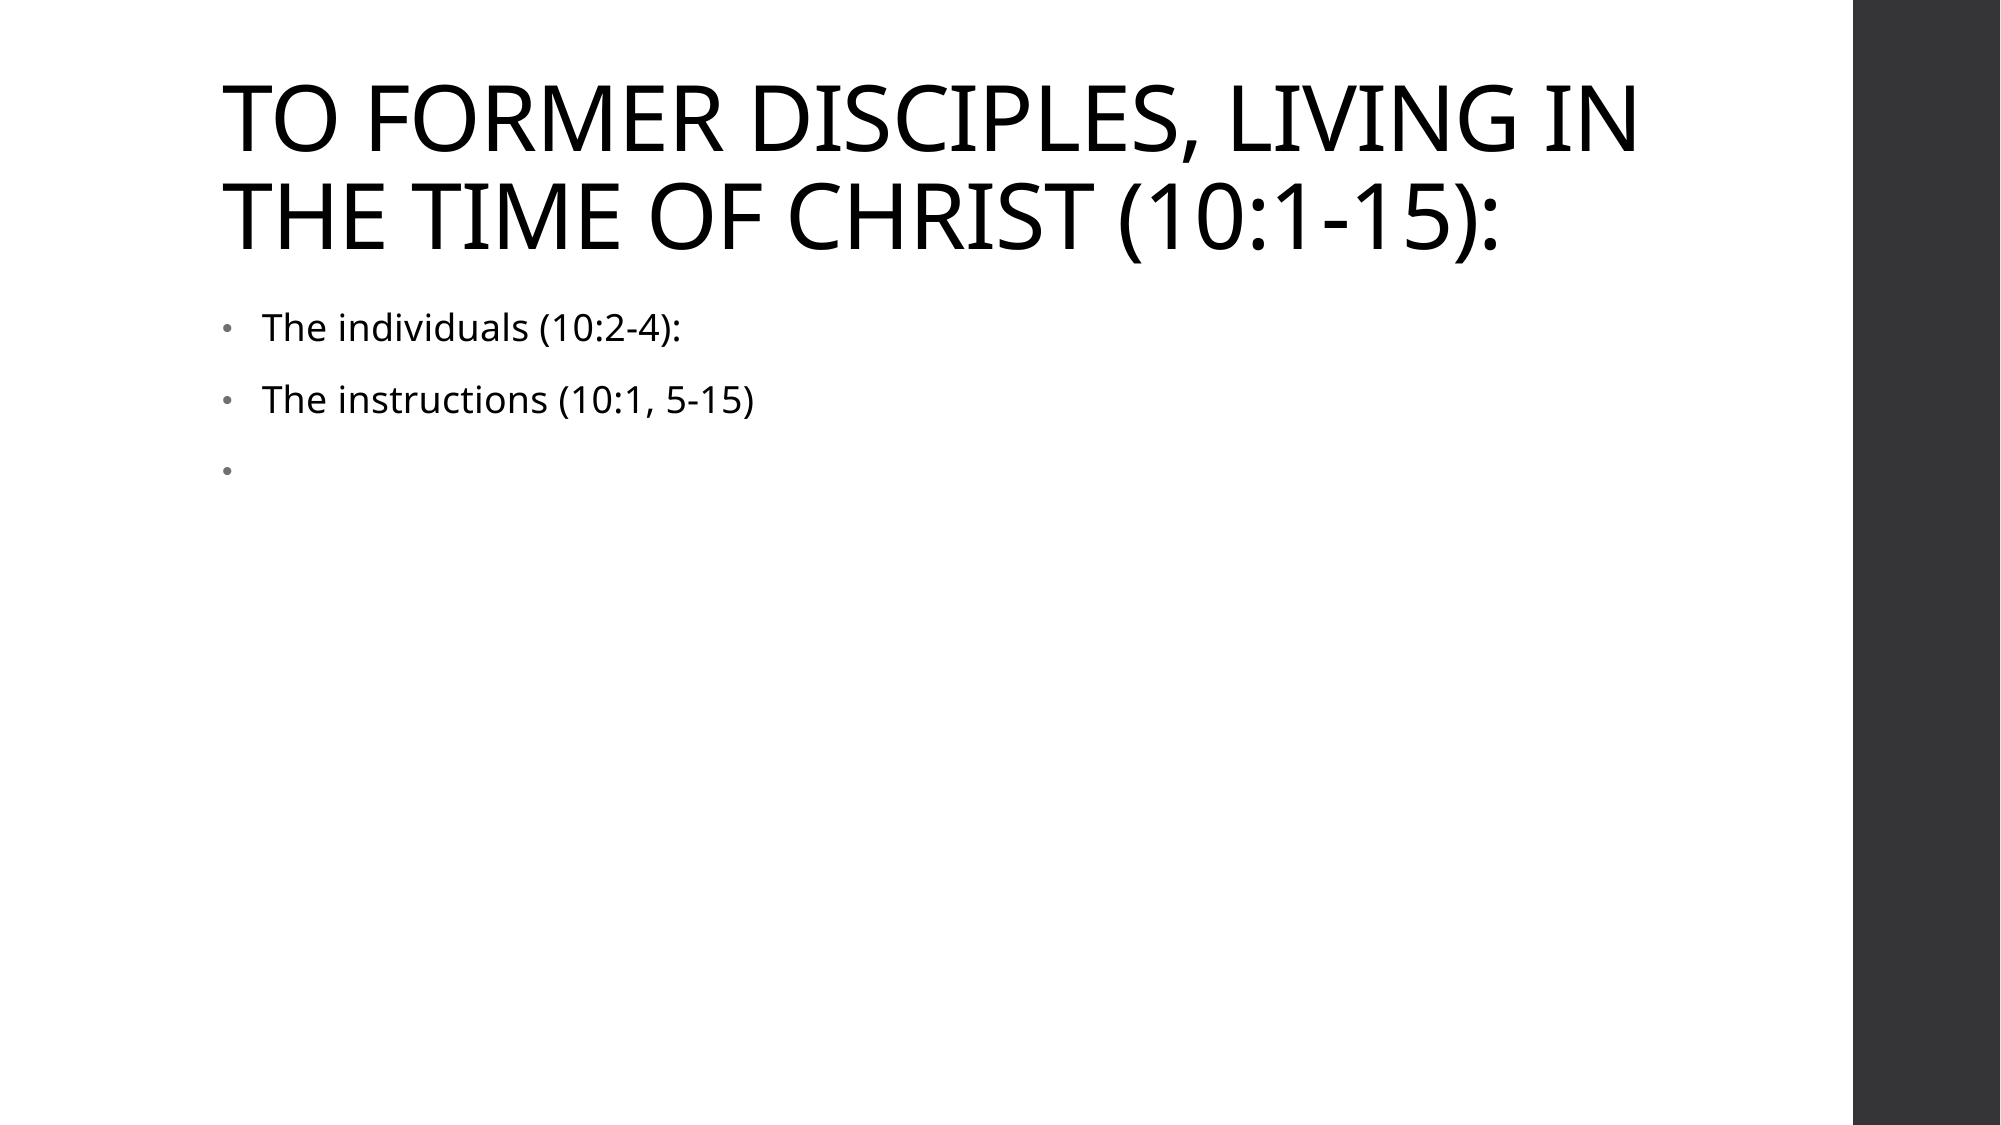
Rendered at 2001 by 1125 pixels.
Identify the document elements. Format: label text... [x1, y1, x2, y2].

title TO FORMER DISCIPLES, LIVING IN THE TIME OF CHRIST (10:1-15): [206, 60, 1797, 278]
list The individuals (10:2-4): The instructions (10:1, 5-15) [206, 299, 1617, 1014]
